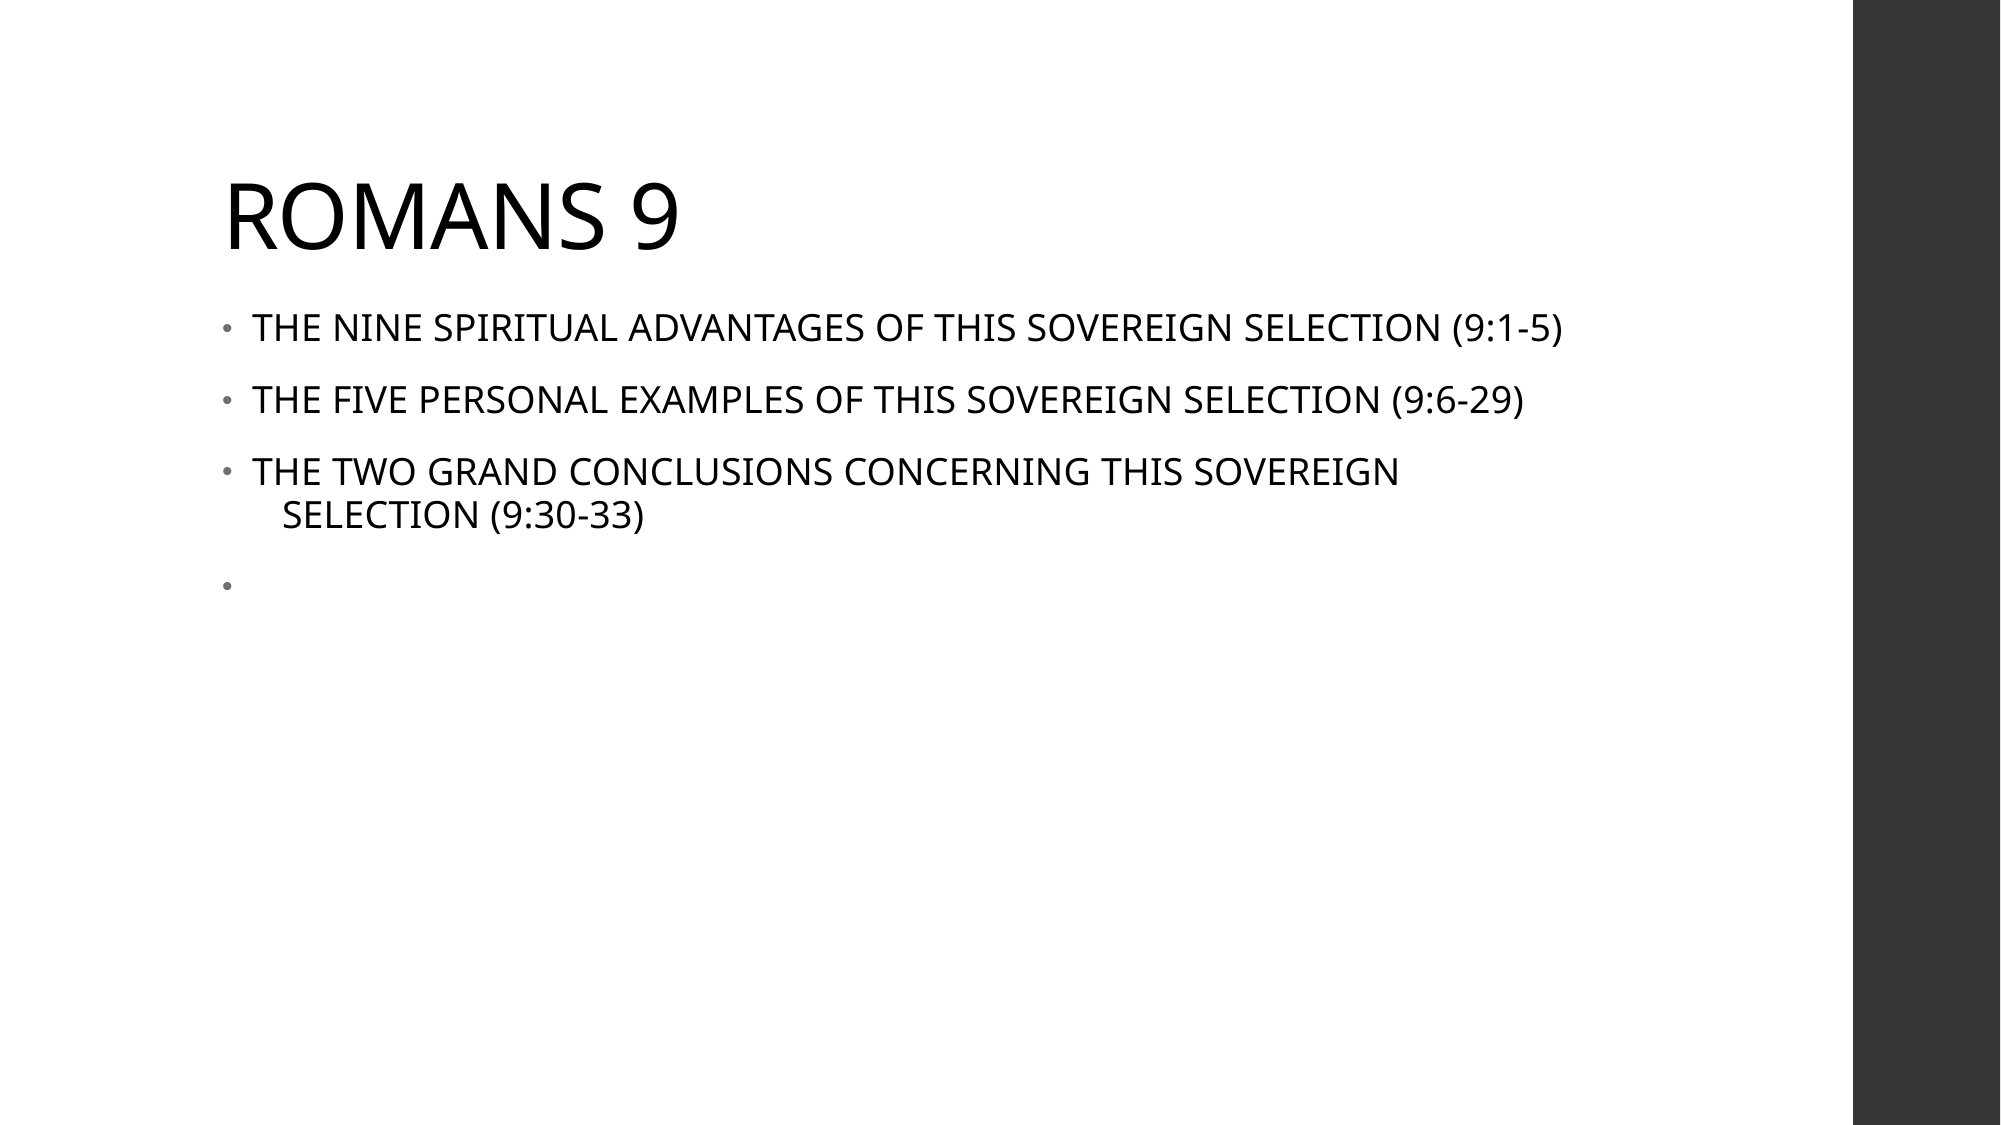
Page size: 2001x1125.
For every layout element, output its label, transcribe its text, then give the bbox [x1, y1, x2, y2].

title ROMANS 9 [206, 60, 1797, 278]
list THE NINE SPIRITUAL ADVANTAGES OF THIS SOVEREIGN SELECTION (9:1-5) THE FIVE PERSONAL EXAMPLES OF THIS SOVEREIGN SELECTION (9:6-29) THE TWO GRAND CONCLUSIONS CONCERNING THIS SOVEREIGN SELECTION (9:30-33) [206, 299, 1617, 1014]
